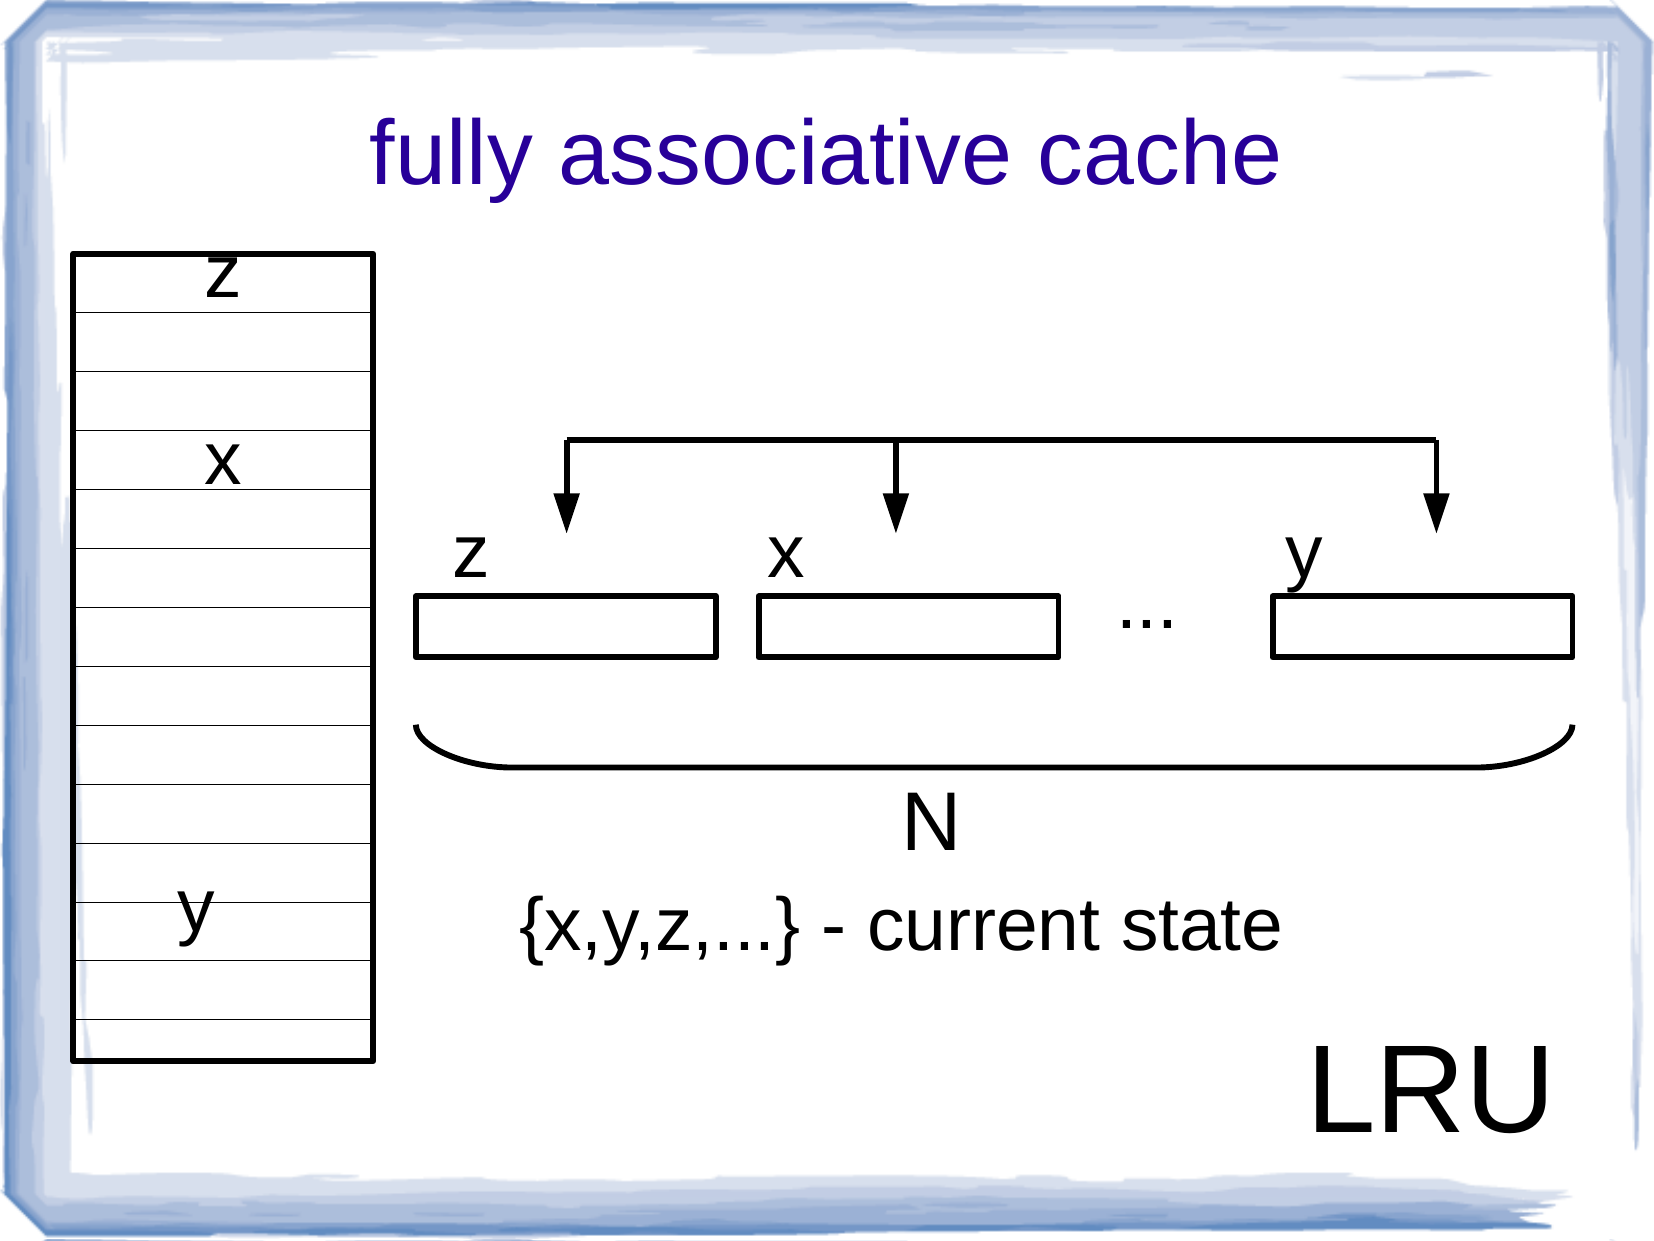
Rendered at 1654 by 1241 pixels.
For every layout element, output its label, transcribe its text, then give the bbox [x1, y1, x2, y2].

text_box y [162, 855, 261, 1000]
text_box z [438, 502, 536, 646]
text_box ... [1101, 553, 1235, 697]
text_box [758, 596, 1059, 658]
text_box x [189, 408, 288, 553]
text_box z [189, 222, 288, 366]
text_box x [753, 502, 851, 646]
text_box y [1270, 502, 1369, 646]
text_box [415, 596, 716, 658]
text_box [1272, 596, 1573, 658]
text_box LRU [1291, 1011, 1571, 1167]
title fully associative cache [82, 49, 1571, 257]
text_box N [887, 767, 1018, 874]
text_box [73, 253, 374, 1062]
text_box {x,y,z,...} - current state [504, 874, 1623, 979]
picture [0, 0, 1654, 1241]
